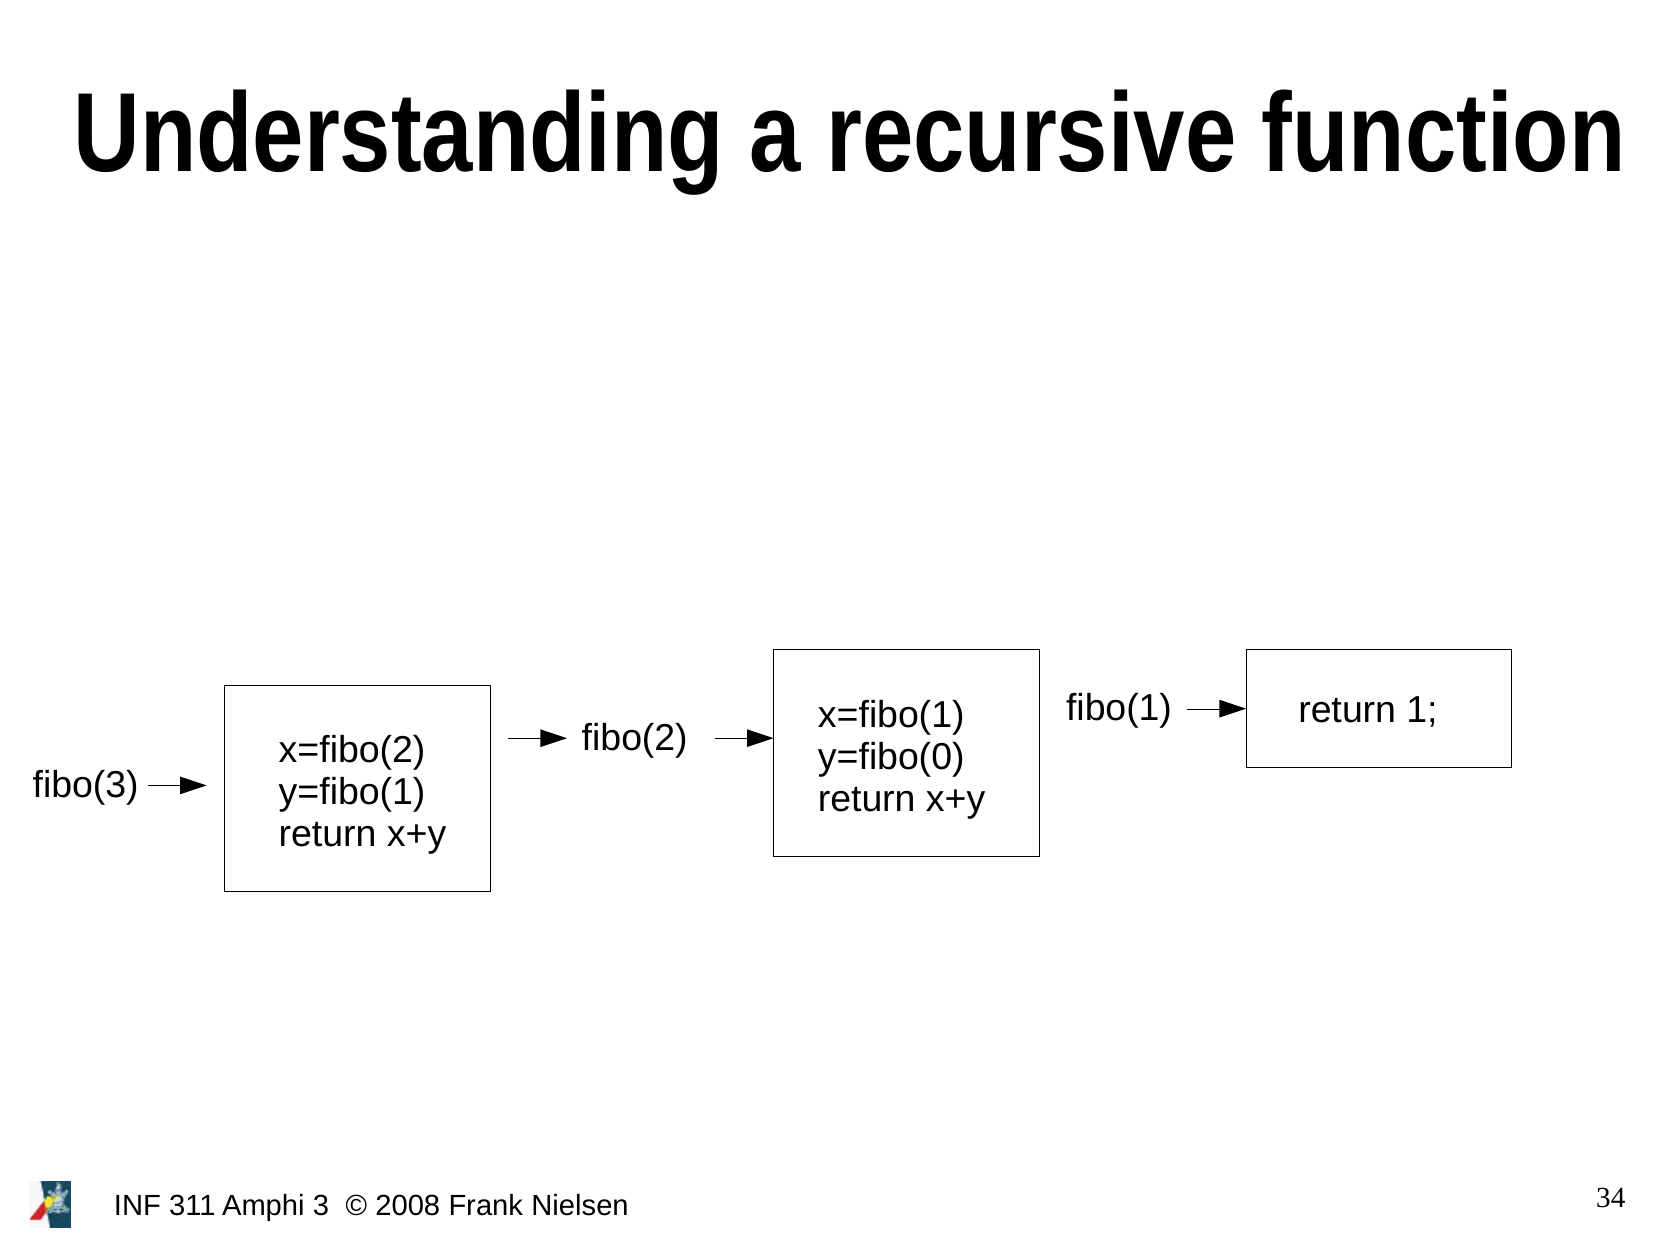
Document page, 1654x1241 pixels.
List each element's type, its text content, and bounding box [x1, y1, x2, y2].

text_box Understanding a recursive function [59, 59, 1641, 203]
text_box x=fibo(1) y=fibo(0) return x+y [803, 685, 1000, 827]
text_box fibo(3) [17, 755, 154, 813]
picture [29, 1181, 71, 1228]
text_box return 1; [1283, 681, 1453, 739]
text_box x=fibo(2) y=fibo(1) return x+y [263, 721, 461, 863]
text_box fibo(2) [566, 708, 703, 766]
text_box fibo(1) [1051, 679, 1188, 737]
